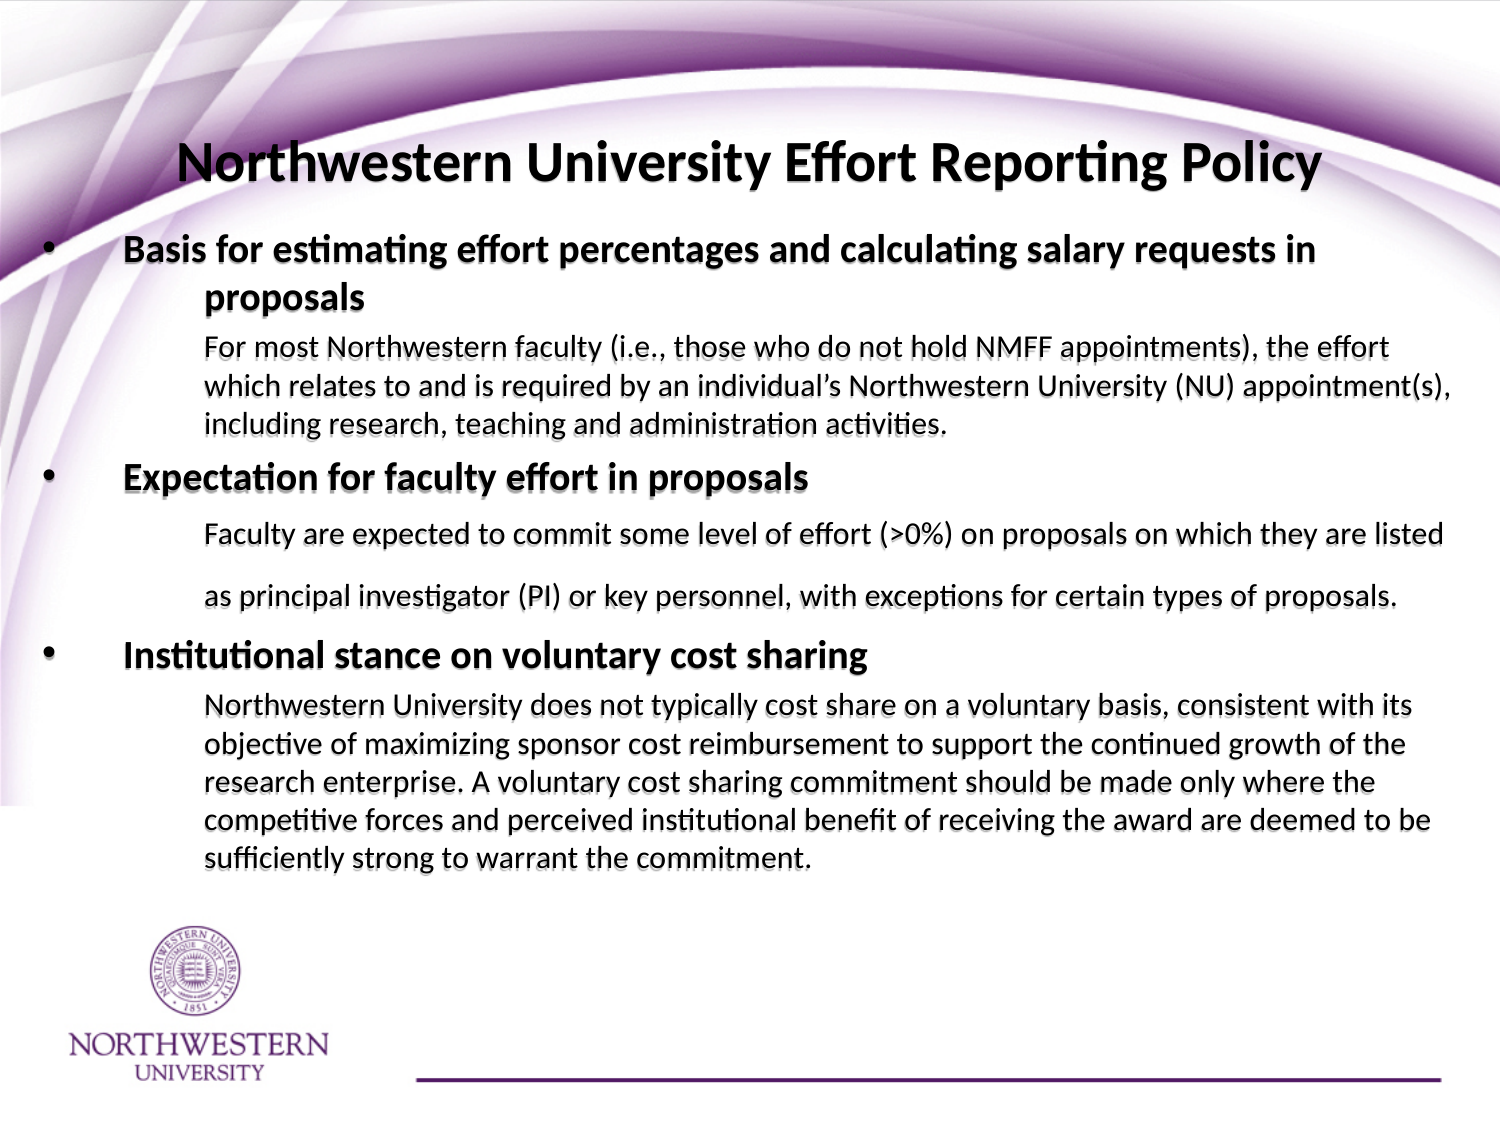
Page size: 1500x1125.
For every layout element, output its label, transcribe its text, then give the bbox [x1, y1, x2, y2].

list Basis for estimating effort percentages and calculating salary requests in proposals For most Northwestern faculty (i.e., those who do not hold NMFF appointments), the effort which relates to and is required by an individual’s Northwestern University (NU) appointment(s), including research, teaching and administration activities. Expectation for faculty effort in proposals Faculty are expected to commit some level of effort (>0%) on proposals on which they are listed as principal investigator (PI) or key personnel, with exceptions for certain types of proposals. Institutional stance on voluntary cost sharing Northwestern University does not typically cost share on a voluntary basis, consistent with its objective of maximizing sponsor cost reimbursement to support the continued growth of the research enterprise. A voluntary cost sharing commitment should be made only where the competitive forces and perceived institutional benefit of receiving the award are deemed to be sufficiently strong to warrant the commitment. [27, 214, 1476, 978]
title Northwestern University Effort Reporting Policy [75, 101, 1426, 214]
